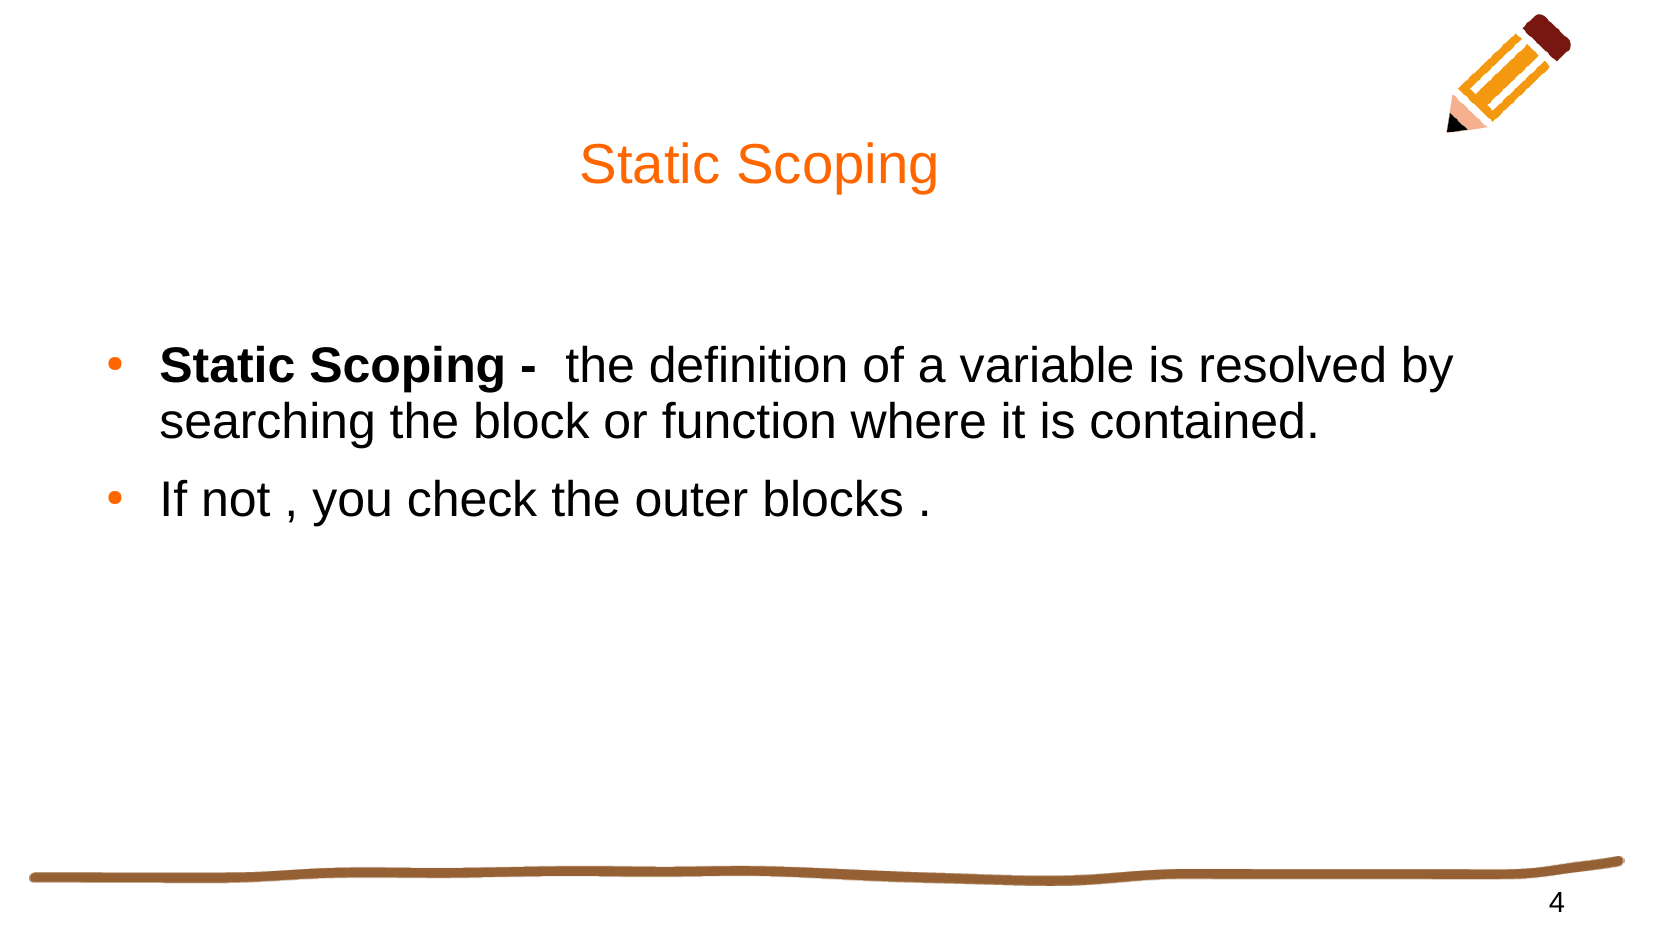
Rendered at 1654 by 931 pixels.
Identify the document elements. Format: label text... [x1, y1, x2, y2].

list Static Scoping - the definition of a variable is resolved by searching the block or function where it is contained. If not , you check the outer blocks . [88, 337, 1463, 768]
title Static Scoping [88, 112, 1447, 216]
picture [29, 856, 1625, 886]
picture [1446, 14, 1571, 133]
